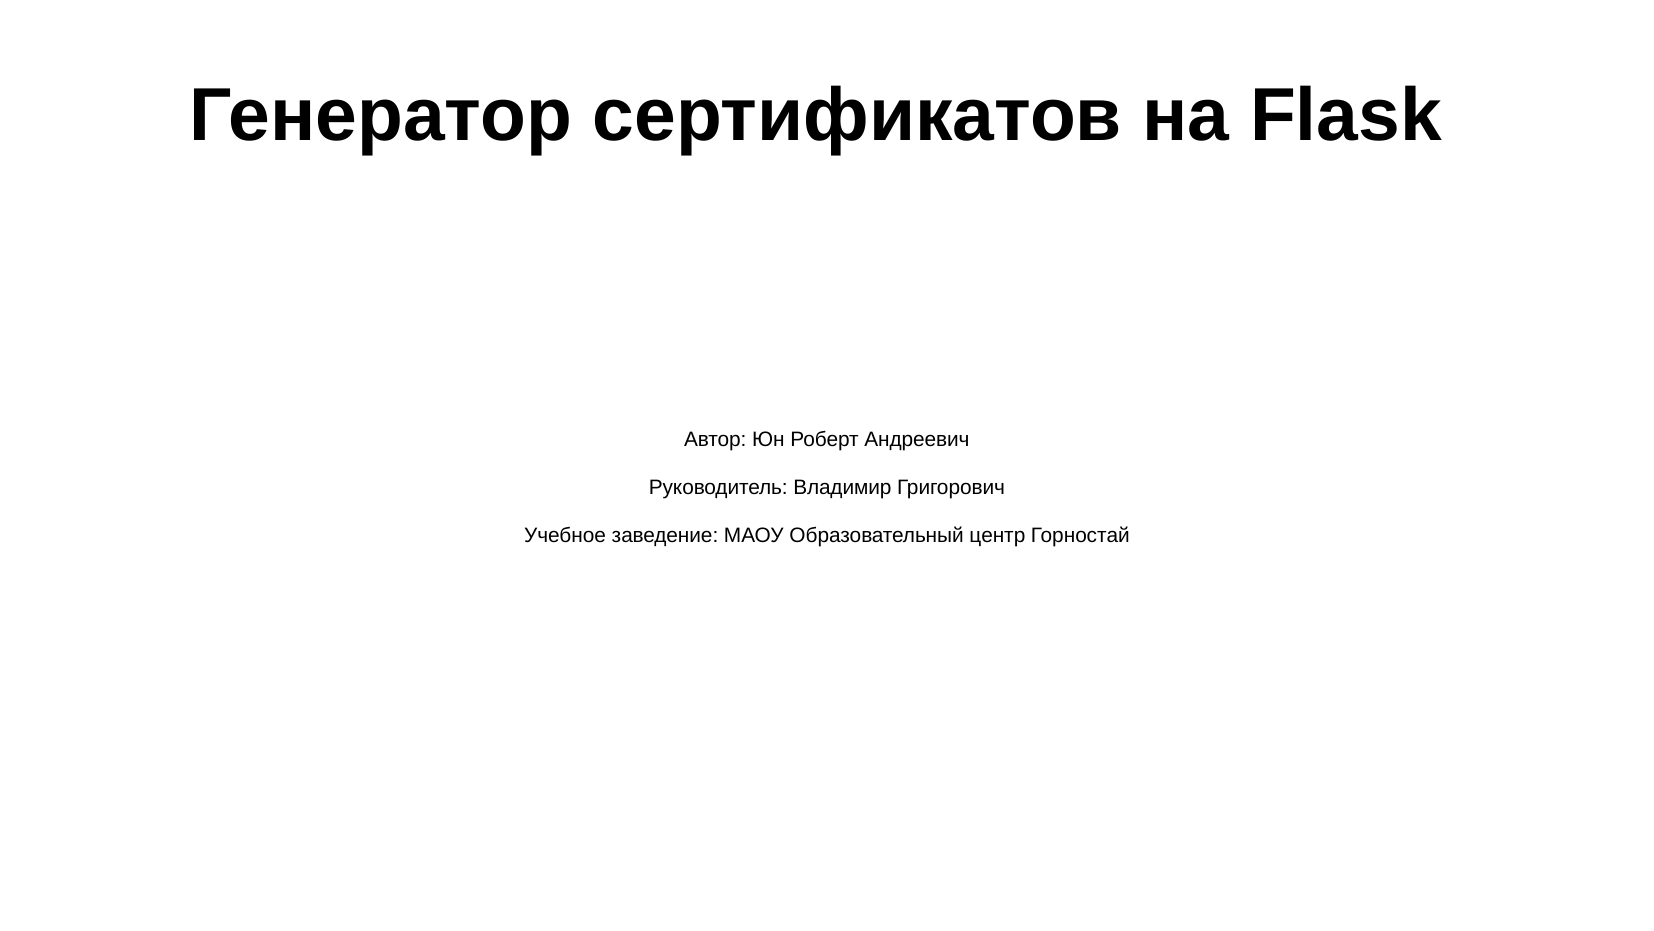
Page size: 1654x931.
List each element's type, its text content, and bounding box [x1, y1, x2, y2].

title Генератор сертификатов на Flask [82, 37, 1571, 193]
subtitle Автор: Юн Роберт Андреевич Руководитель: Владимир Григорович Учебное заведение: МАОУ Образовательный центр Горностай [82, 217, 1571, 758]
